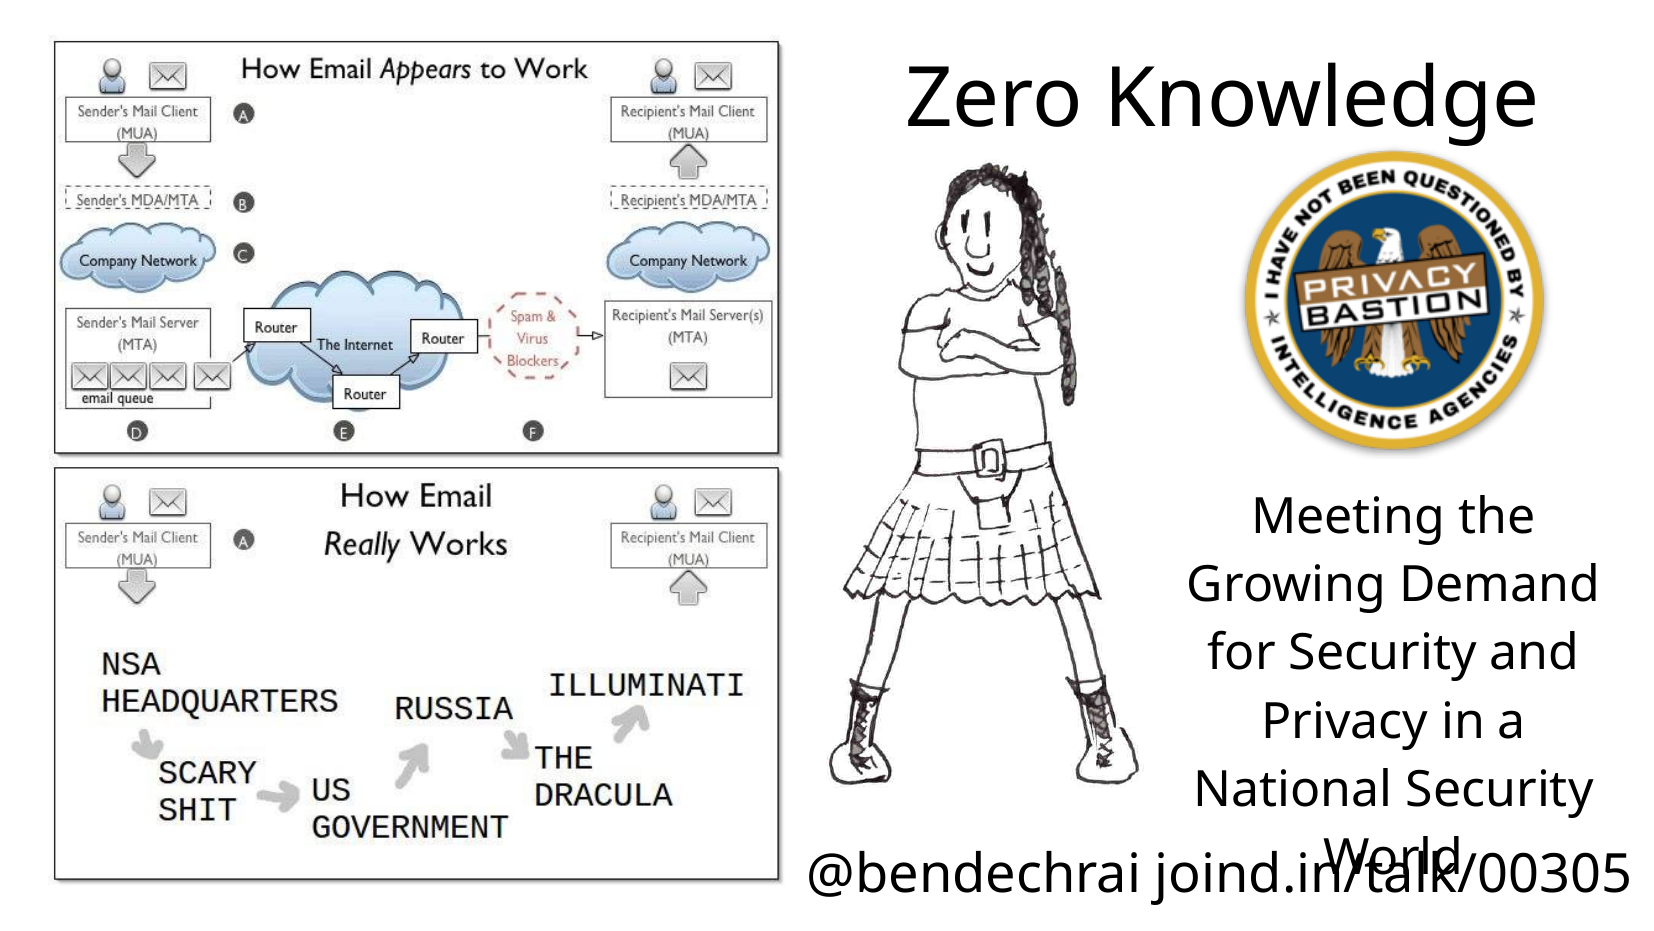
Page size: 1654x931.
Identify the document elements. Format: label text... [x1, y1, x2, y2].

picture [48, 35, 785, 886]
text_box @bendechrai [791, 826, 1158, 915]
text_box Meeting the Growing Demand for Security and Privacy in a National Security World [1169, 472, 1619, 826]
text_box joind.in/talk/00305 [1127, 826, 1654, 927]
text_box Zero Knowledge [814, 30, 1630, 237]
picture [1235, 141, 1553, 459]
picture [814, 237, 1158, 792]
